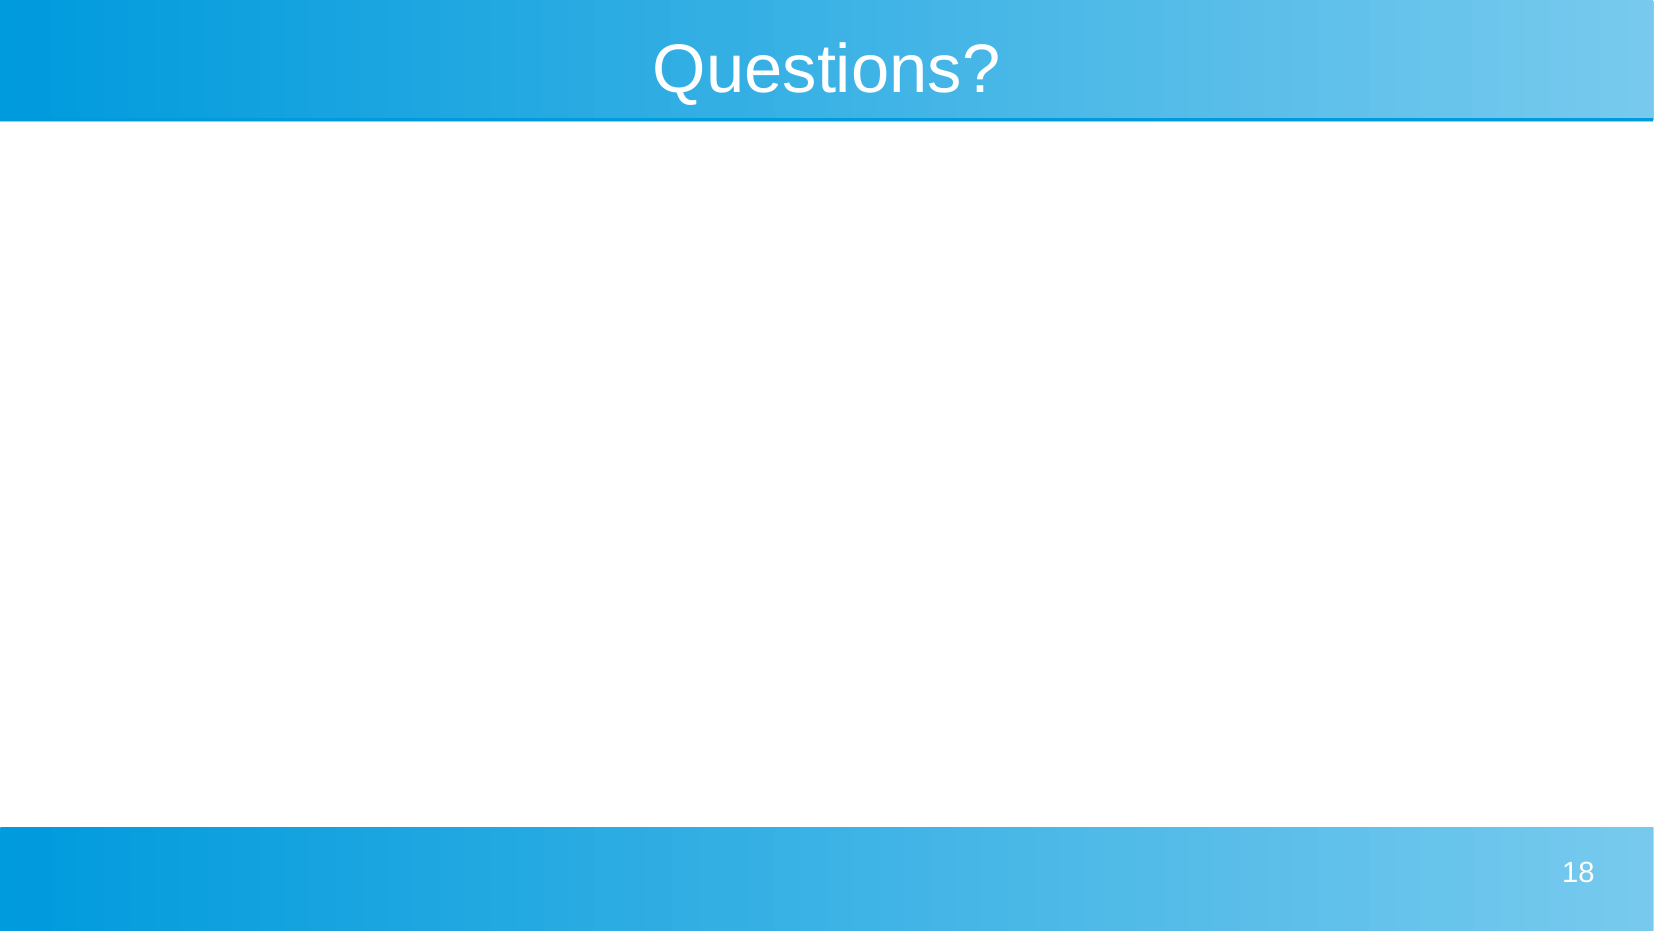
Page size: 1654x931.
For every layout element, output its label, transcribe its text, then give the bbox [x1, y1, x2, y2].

title Questions? [59, 29, 1595, 108]
